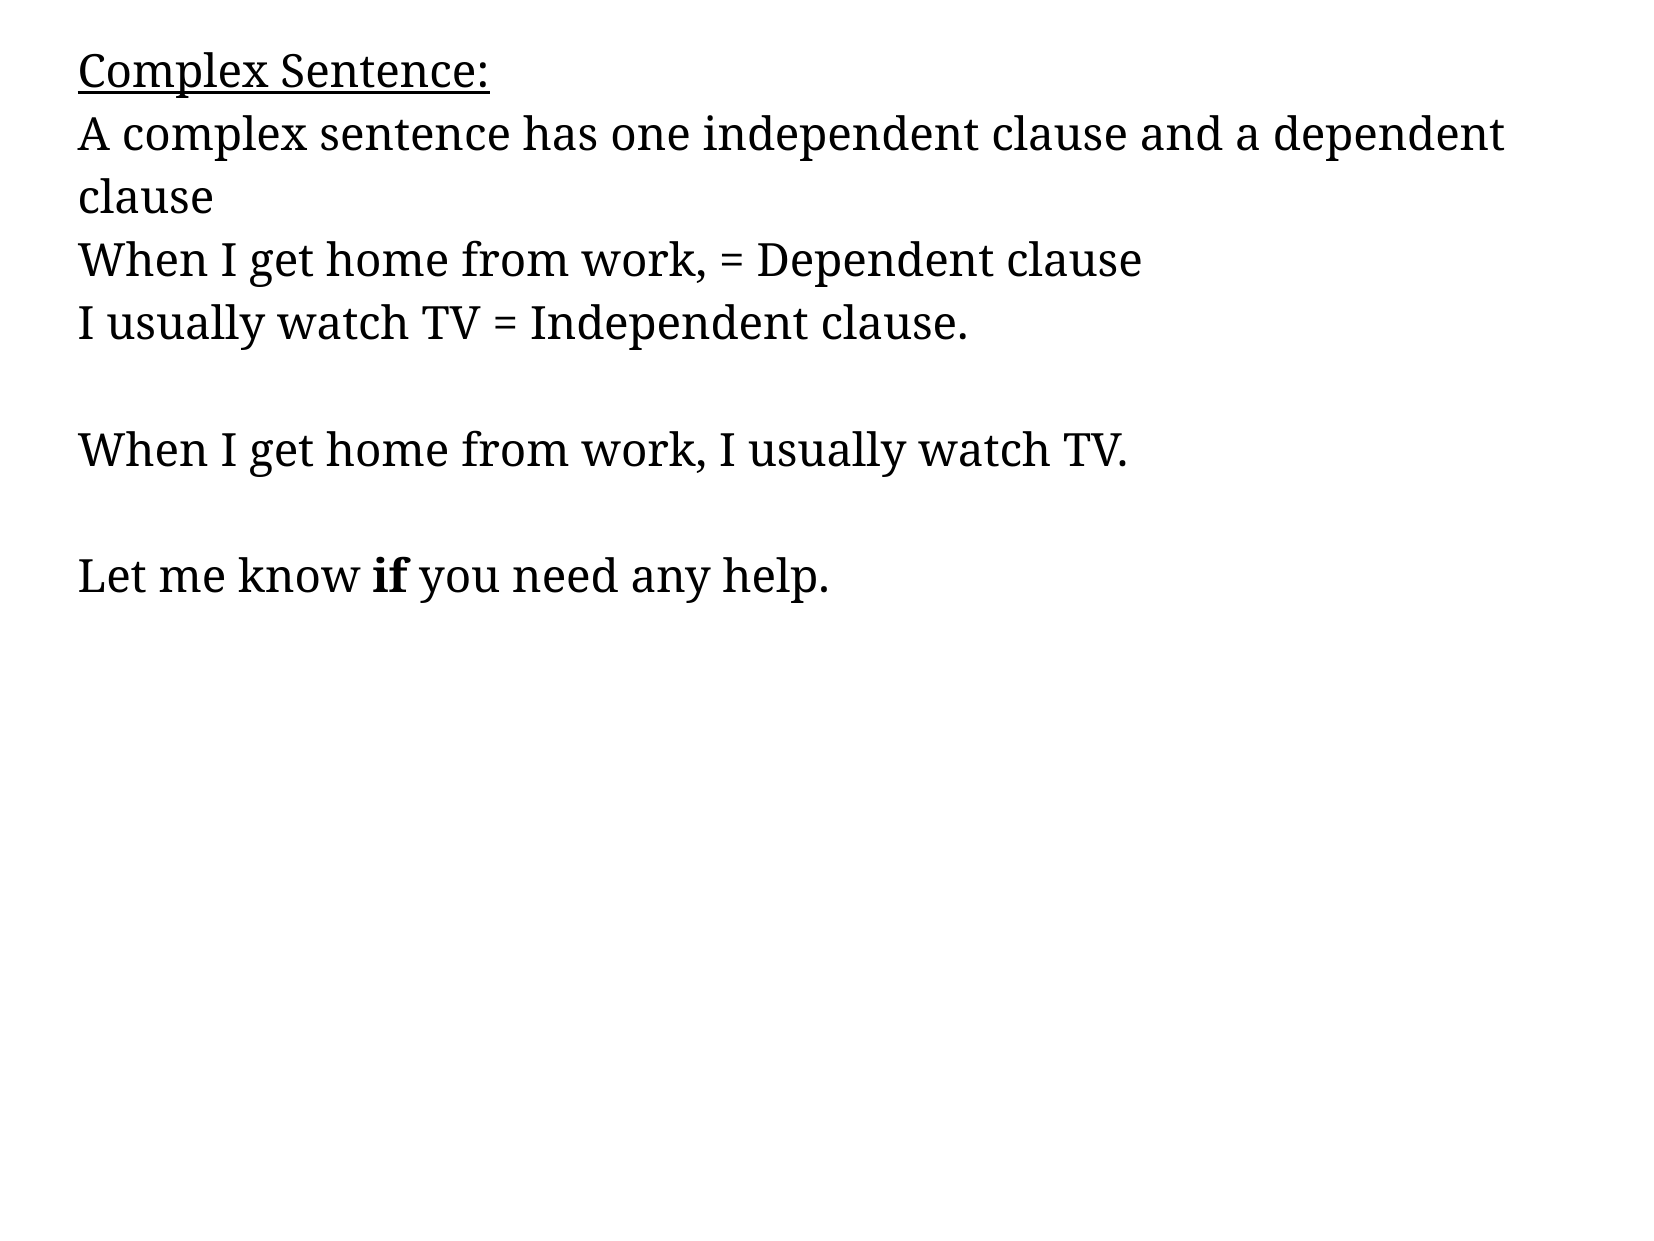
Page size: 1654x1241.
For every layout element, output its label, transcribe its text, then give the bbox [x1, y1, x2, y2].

text_box Complex Sentence: A complex sentence has one independent clause and a dependent clause When I get home from work, = Dependent clause I usually watch TV = Independent clause. When I get home from work, I usually watch TV. Let me know if you need any help. [77, 31, 1566, 1140]
